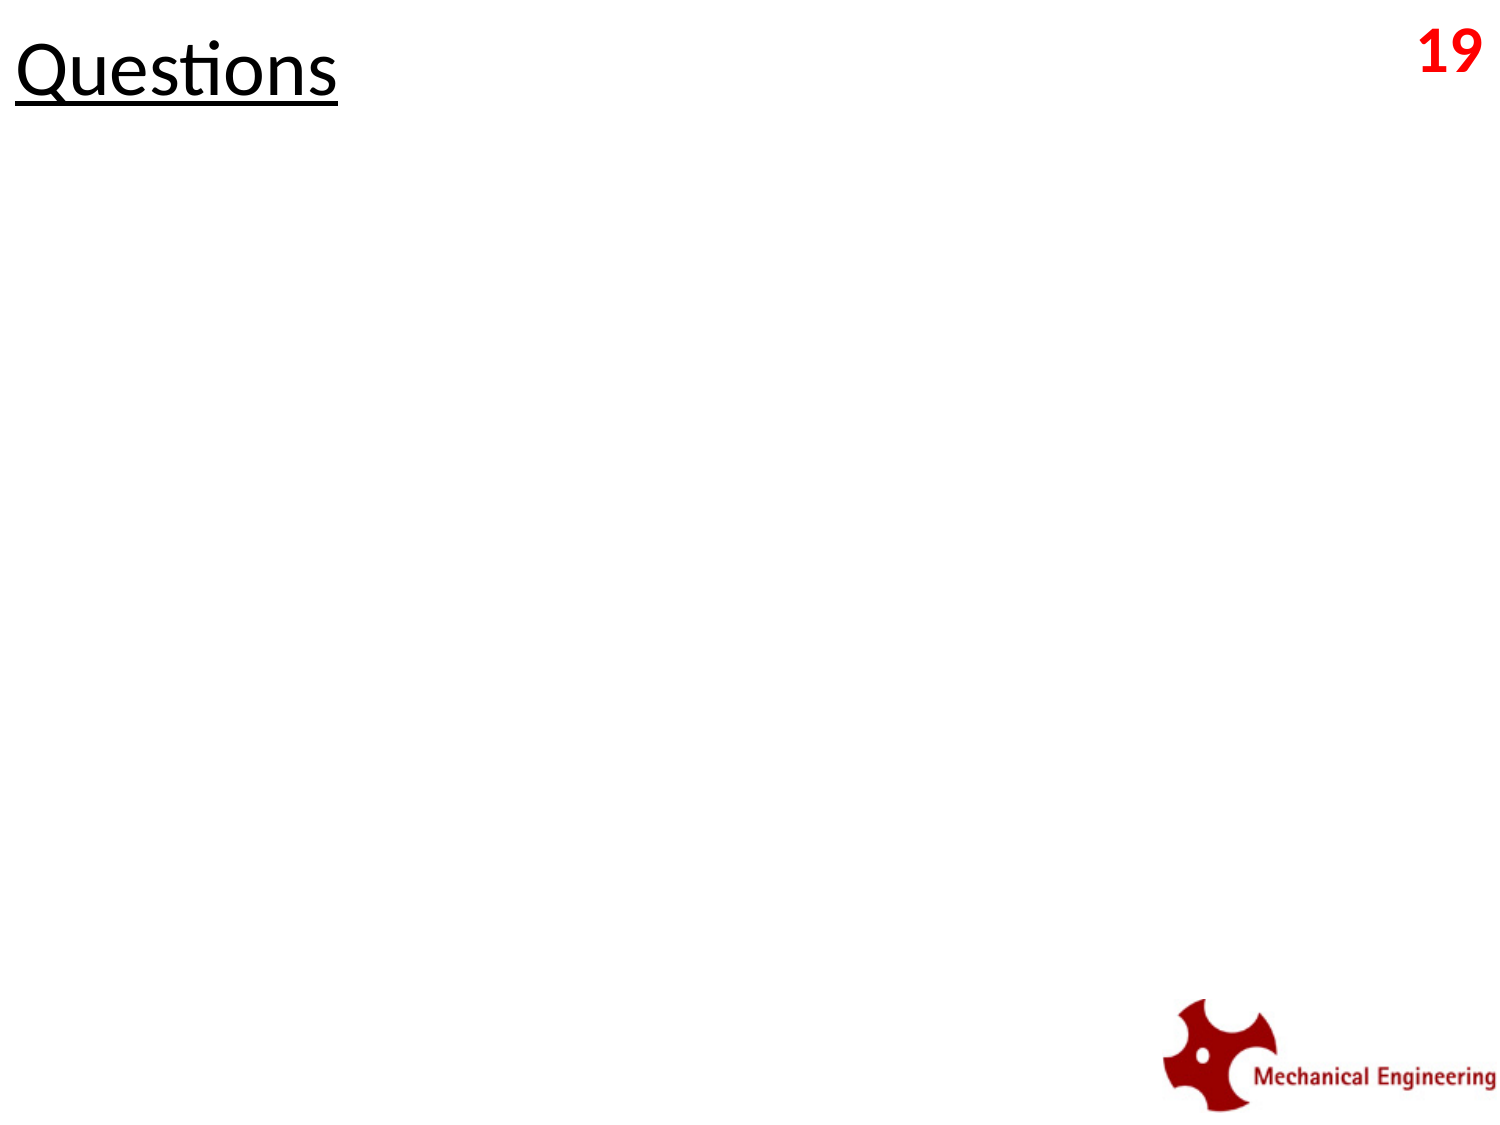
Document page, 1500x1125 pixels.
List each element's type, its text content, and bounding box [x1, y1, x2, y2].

title Questions [0, 0, 1441, 158]
text_box 19 [1400, 0, 1499, 93]
picture [1162, 999, 1497, 1113]
